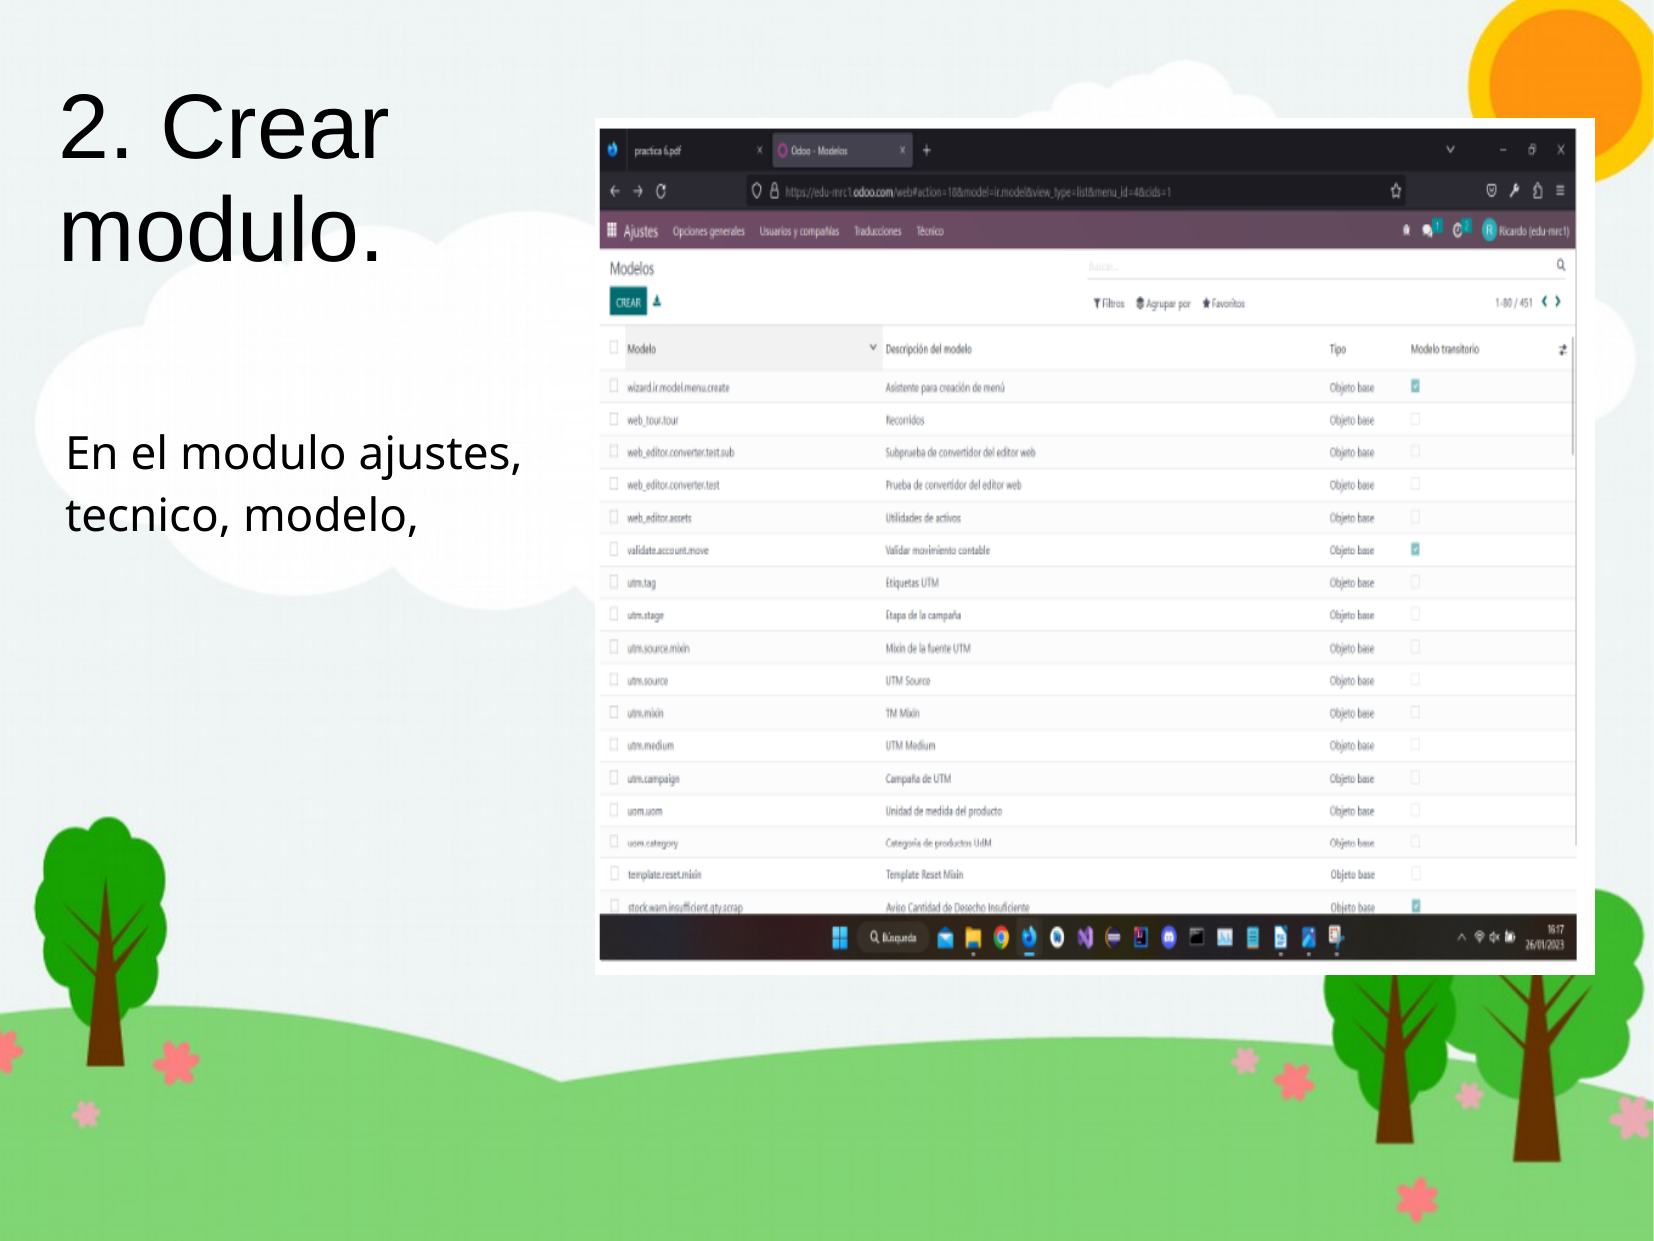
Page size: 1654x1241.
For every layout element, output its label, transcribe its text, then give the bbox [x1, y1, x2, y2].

picture [0, 0, 1654, 1241]
subtitle En el modulo ajustes, tecnico, modelo, [29, 295, 591, 796]
title 2. Crear modulo. [59, 31, 739, 325]
